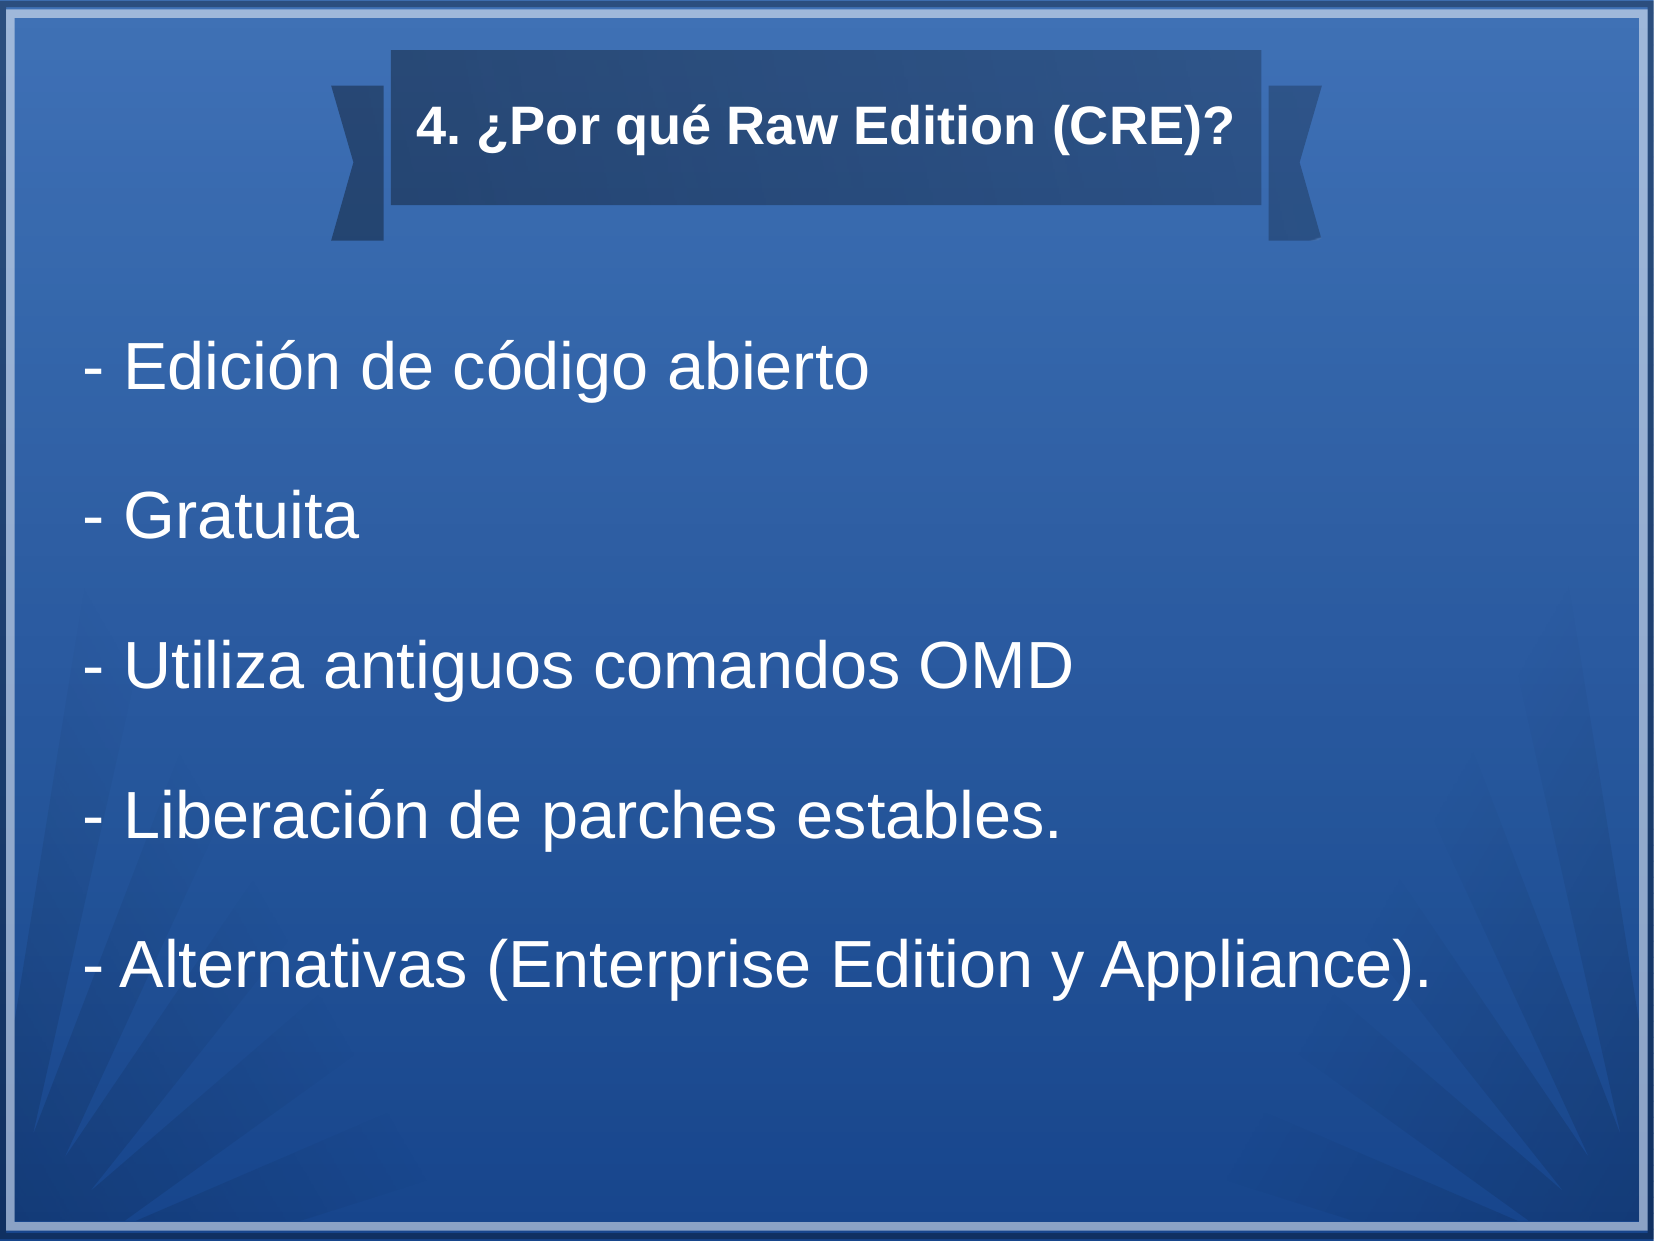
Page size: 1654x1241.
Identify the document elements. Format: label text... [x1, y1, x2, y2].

subtitle - Edición de código abierto - Gratuita - Utiliza antiguos comandos OMD - Liberación de parches estables. - Alternativas (Enterprise Edition y Appliance). [82, 179, 1571, 1241]
title 4. ¿Por qué Raw Edition (CRE)? [389, 47, 1264, 205]
